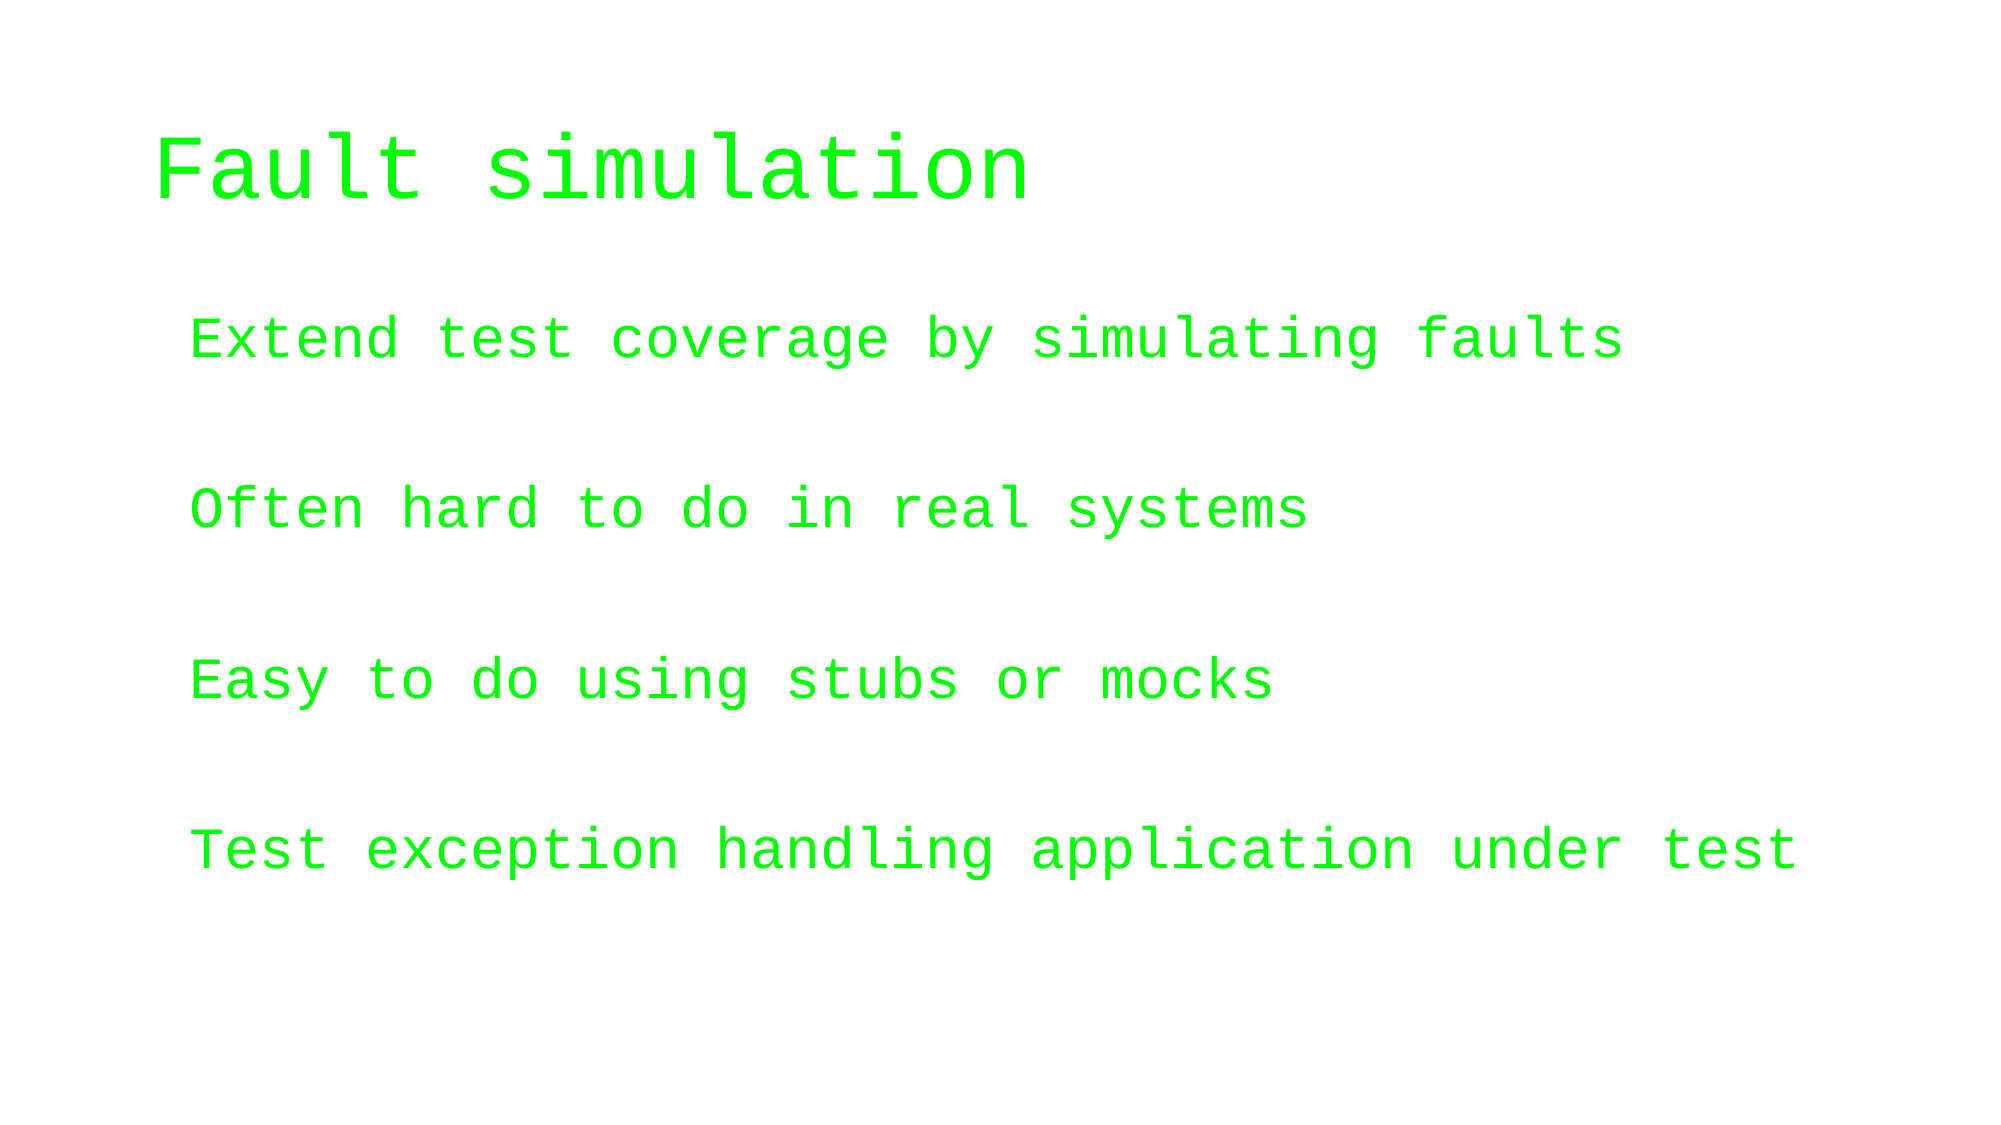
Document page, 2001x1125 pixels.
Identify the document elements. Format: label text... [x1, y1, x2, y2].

title Fault simulation [137, 59, 1863, 278]
list Extend test coverage by simulating faults Often hard to do in real systems Easy to do using stubs or mocks Test exception handling application under test [137, 299, 1863, 1014]
